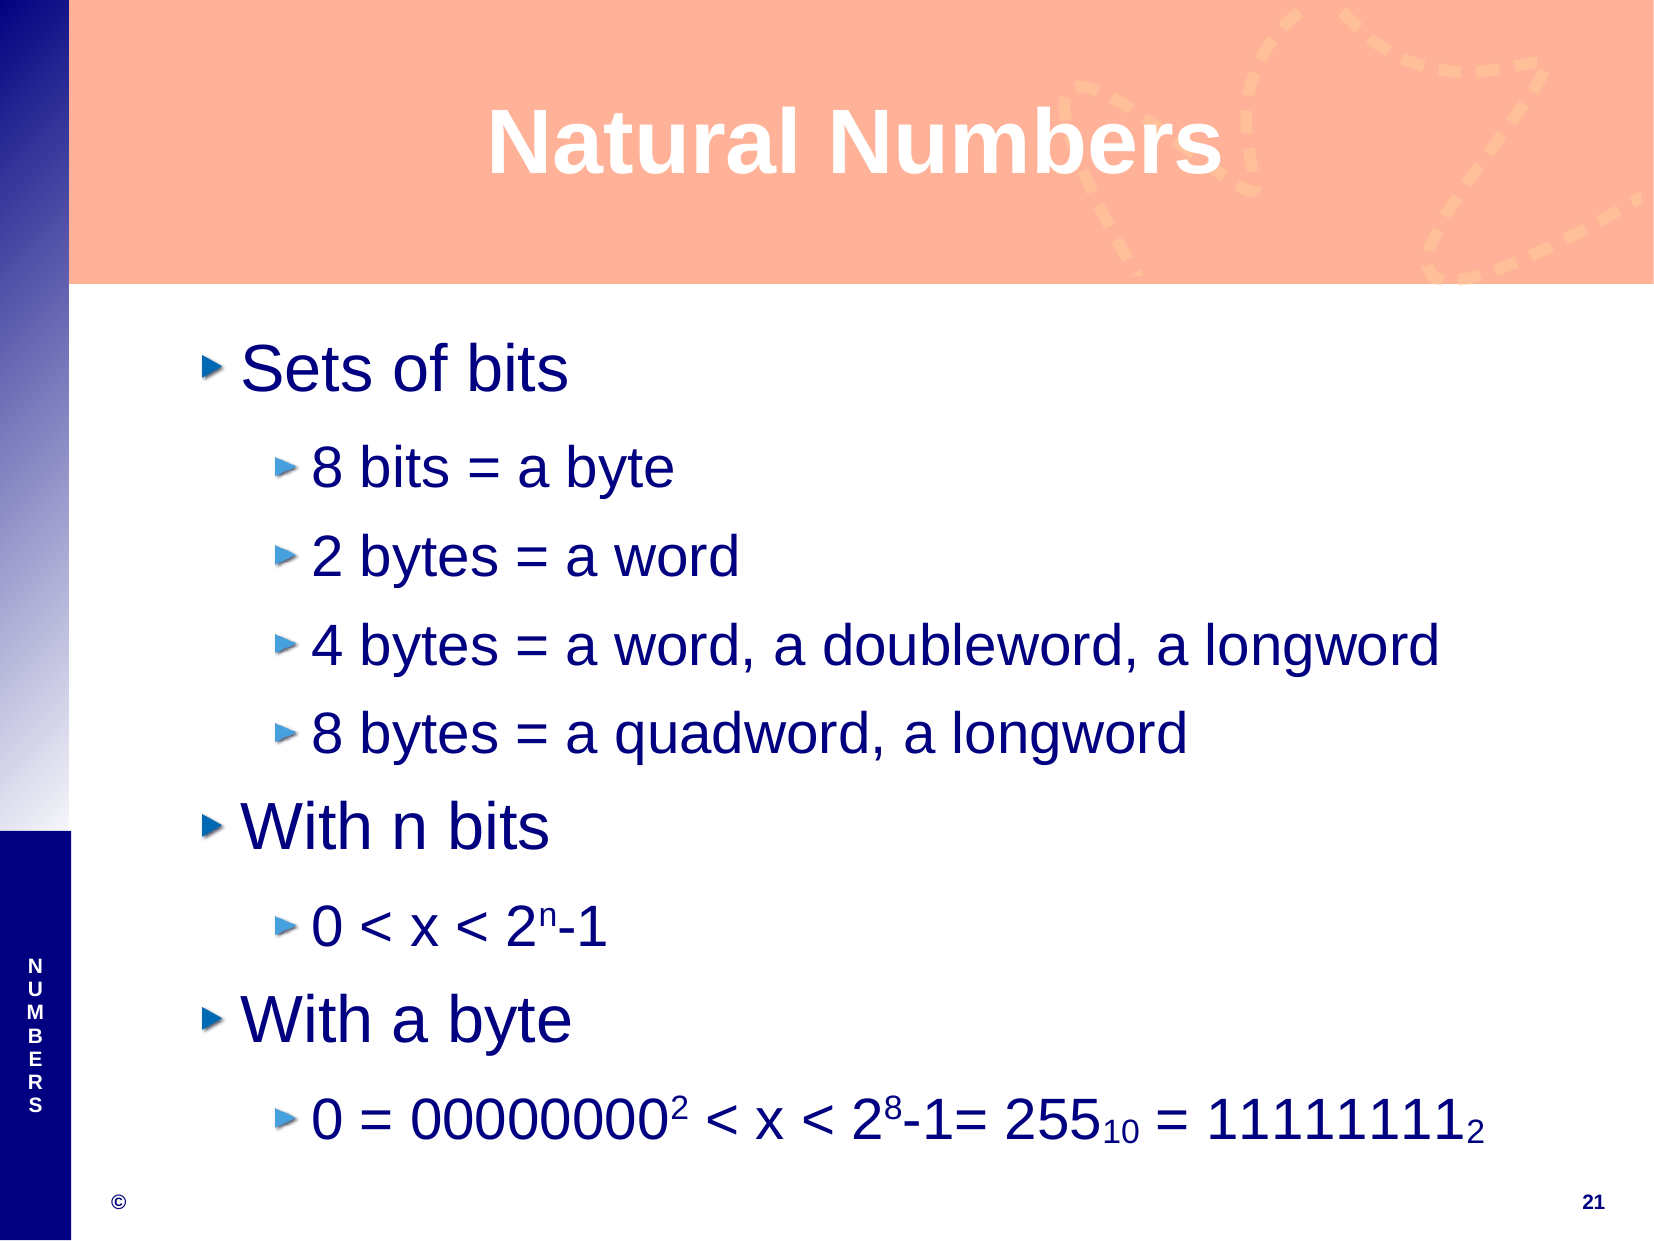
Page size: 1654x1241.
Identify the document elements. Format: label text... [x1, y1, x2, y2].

list Sets of bits 8 bits = a byte 2 bytes = a word 4 bytes = a word, a doubleword, a longword 8 bytes = a quadword, a longword With n bits 0 < x < 2n-1 With a byte 0 = 000000002 < x < 28-1= 25510 = 111111112 [169, 330, 1582, 1176]
title Natural Numbers [96, 37, 1617, 246]
text_box N U M B E R S [0, 830, 71, 1241]
